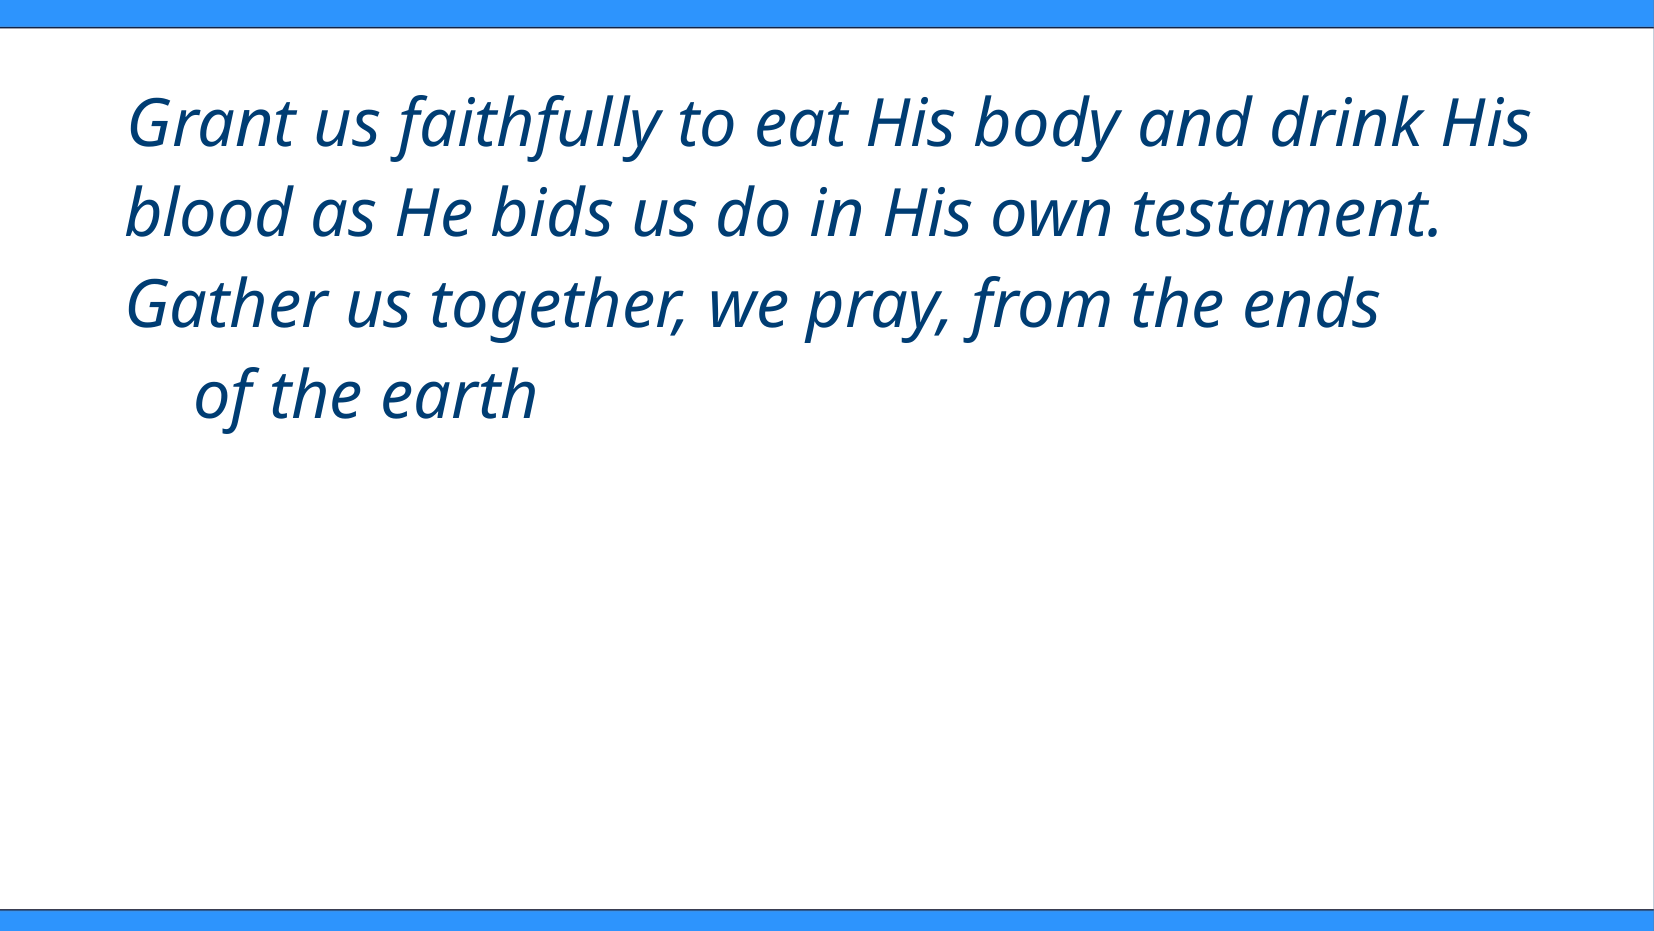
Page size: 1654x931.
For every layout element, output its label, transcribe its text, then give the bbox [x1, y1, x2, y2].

picture [0, 0, 1654, 931]
text_box Grant us faithfully to eat His body and drink His blood as He bids us do in His own testament. Gather us together, we pray, from the ends of the earth [75, 67, 1591, 438]
